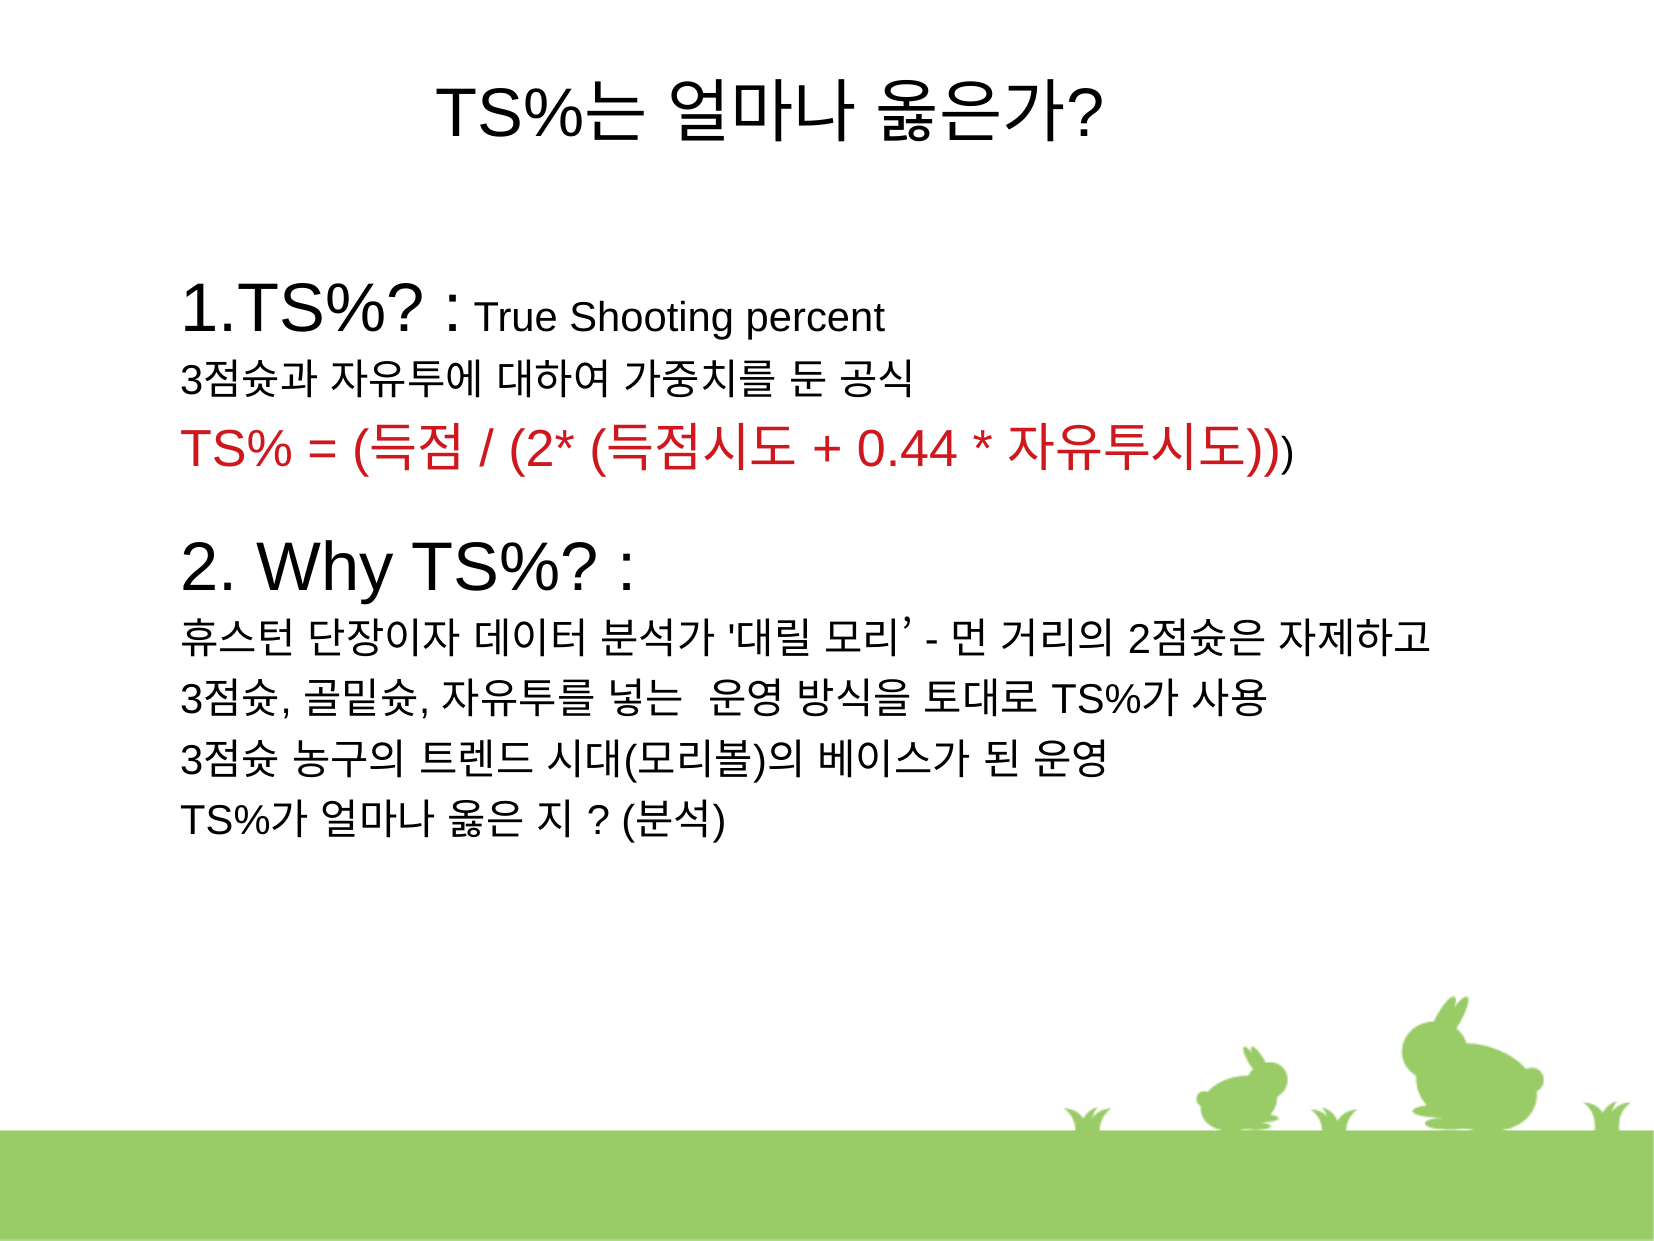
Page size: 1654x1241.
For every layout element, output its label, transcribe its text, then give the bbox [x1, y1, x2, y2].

title [82, 23, 1583, 257]
picture [0, 0, 1654, 1241]
text_box TS%는 얼마나 옳은가? [118, 49, 1441, 164]
text_box 1.TS%? : True Shooting percent 3점슛과 자유투에 대하여 가중치를 둔 공식 TS% = (득점 / (2* (득점시도 + 0.44 * 자유투시도))) 2. Why TS%? : 휴스턴 단장이자 데이터 분석가 '대릴 모리’ - 먼 거리의 2점슛은 자제하고 3점슛, 골밑슛, 자유투를 넣는 운영 방식을 토대로 TS%가 사용 3점슛 농구의 트렌드 시대(모리볼)의 베이스가 된 운영 TS%가 얼마나 옳은 지 ? (분석) [165, 261, 1453, 929]
title [47, 330, 1642, 1110]
